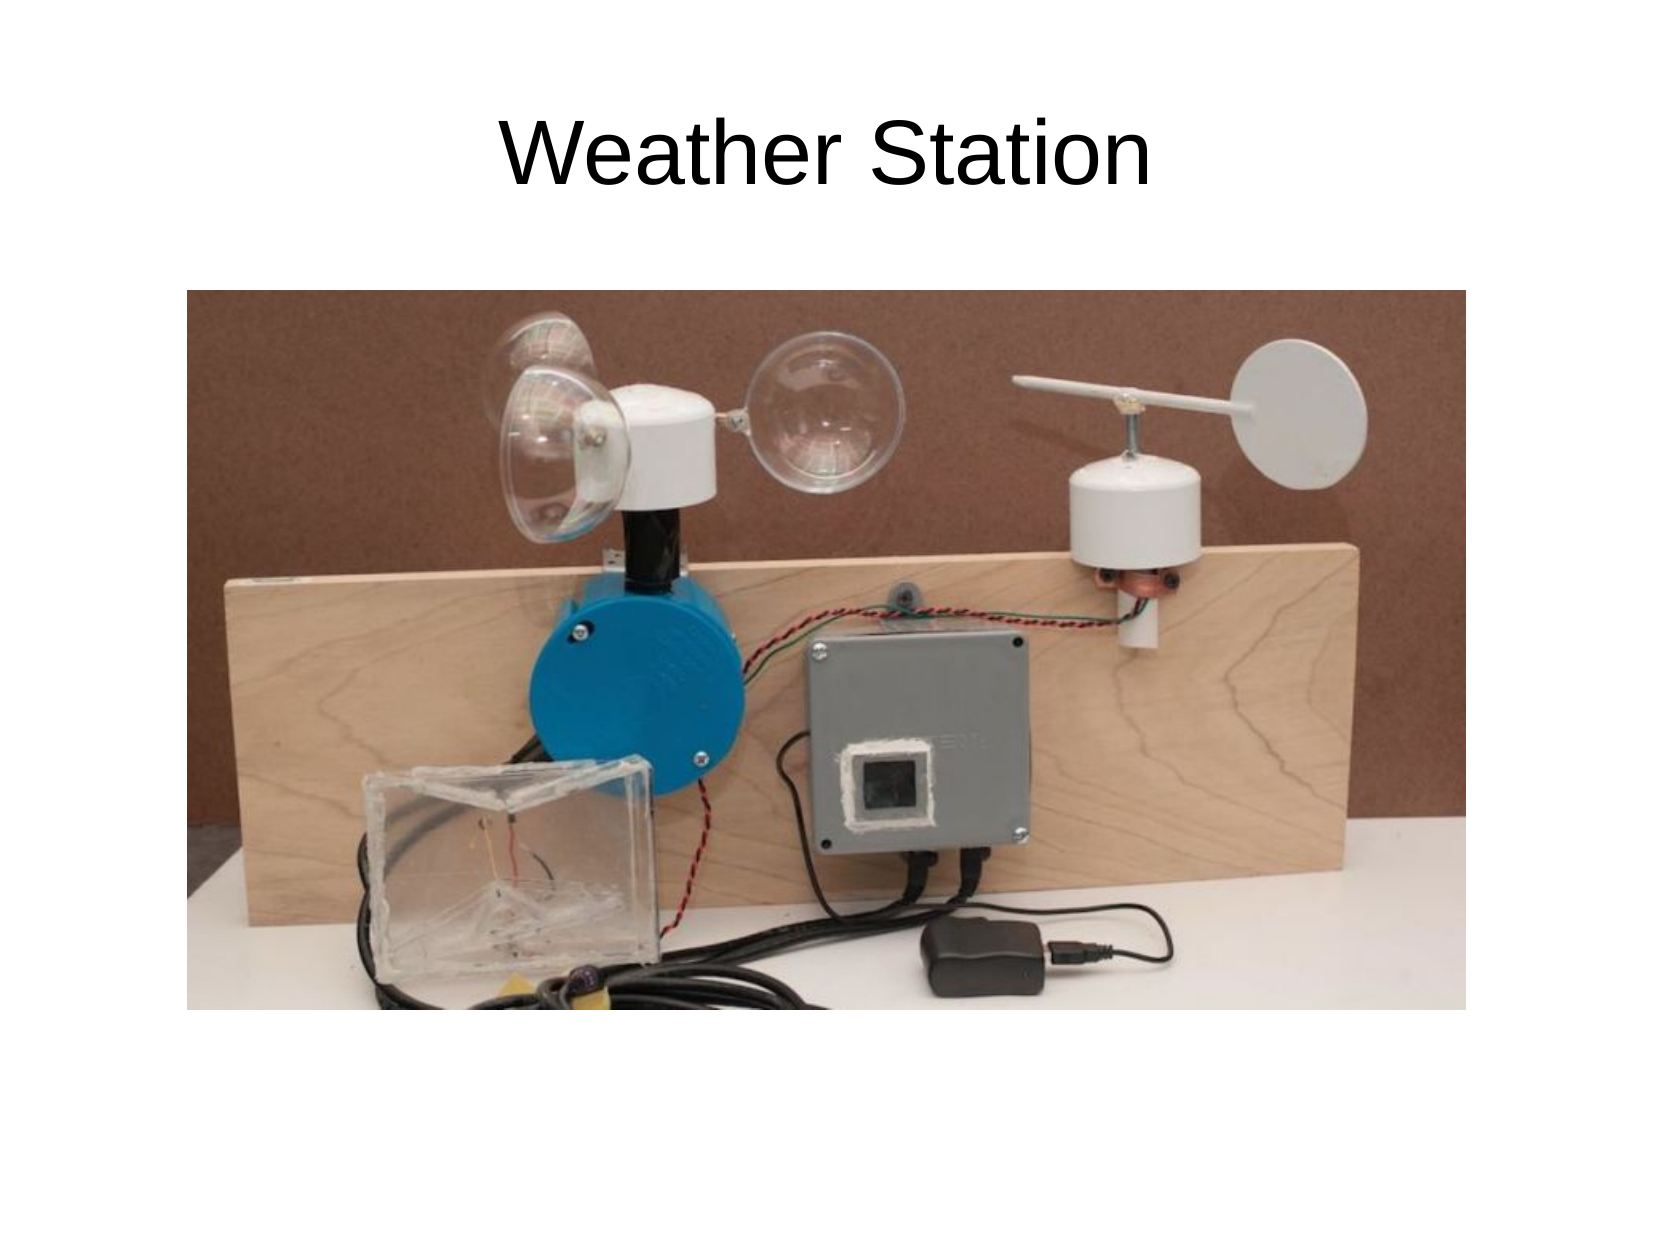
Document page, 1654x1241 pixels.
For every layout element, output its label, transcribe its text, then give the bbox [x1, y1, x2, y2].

title Weather Station [82, 49, 1571, 257]
picture [187, 290, 1466, 1010]
